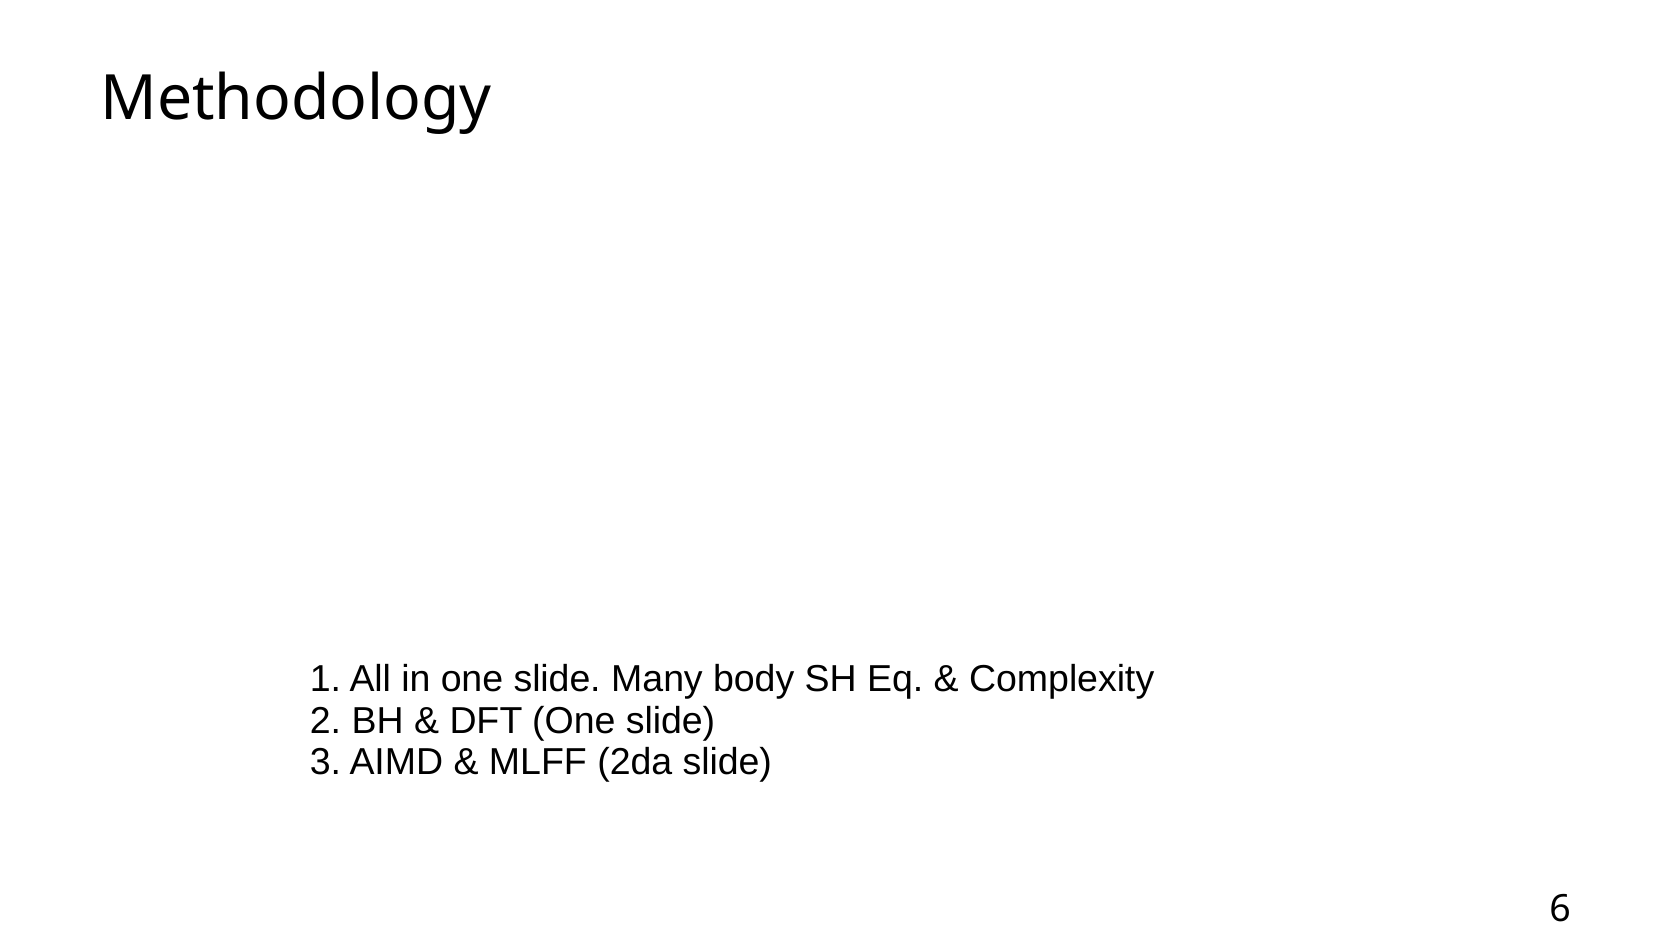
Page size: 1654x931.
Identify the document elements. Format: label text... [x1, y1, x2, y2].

text_box 1. All in one slide. Many body SH Eq. & Complexity 2. BH & DFT (One slide) 3. AIMD & MLFF (2da slide) [295, 649, 1182, 833]
title Methodology [100, 54, 798, 136]
